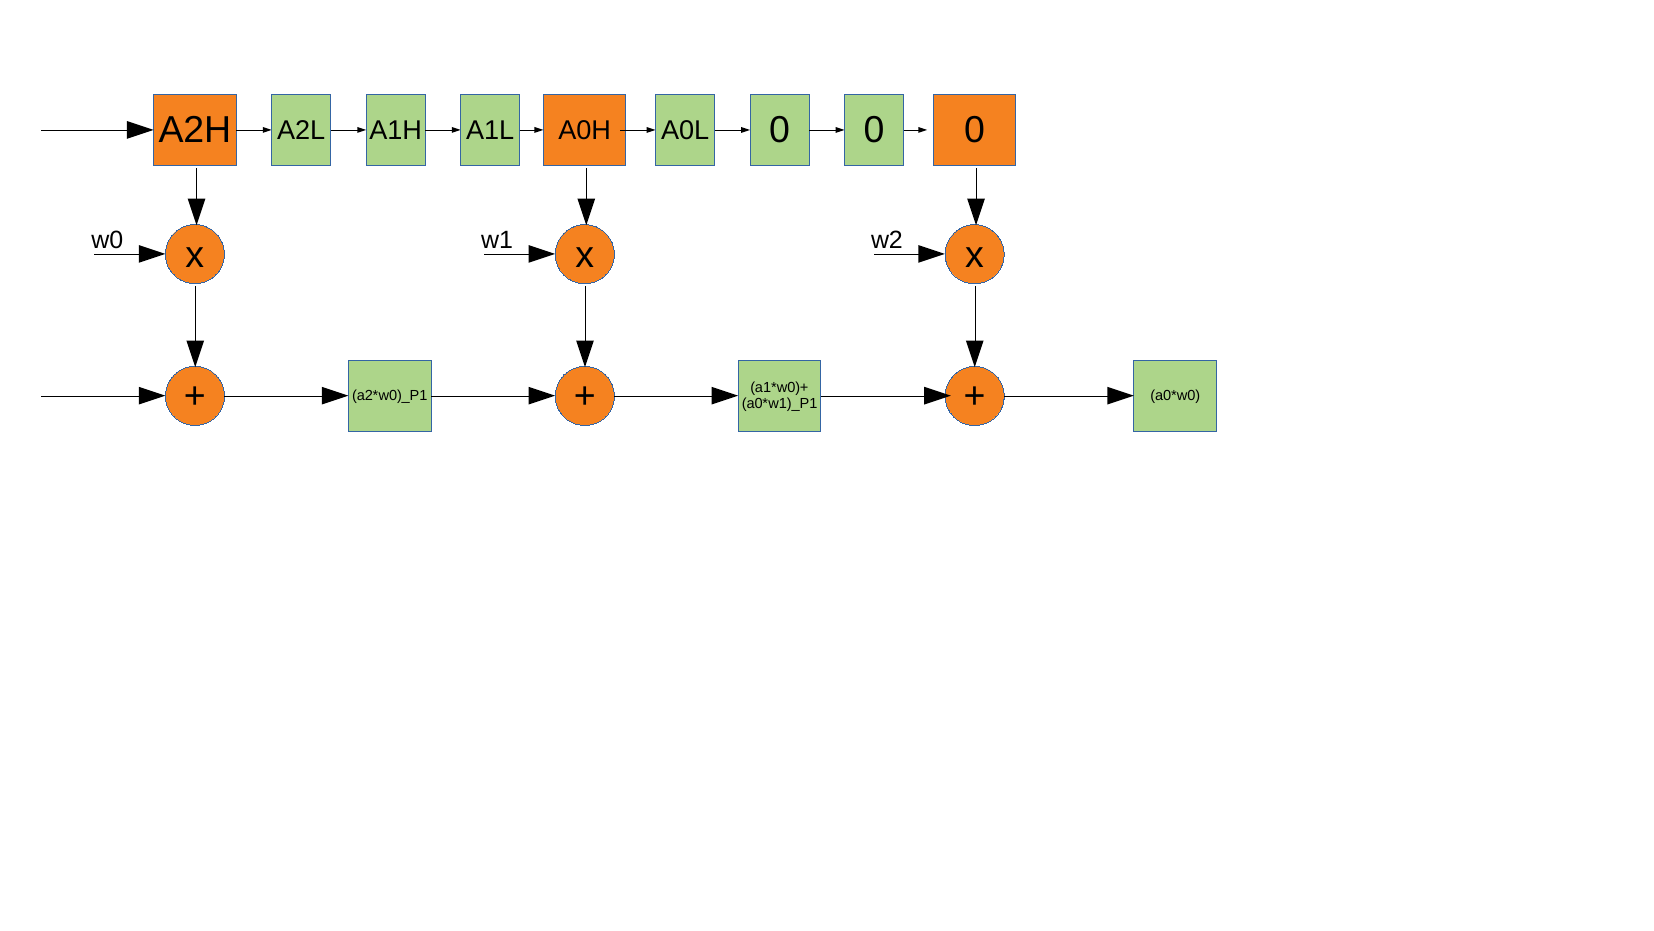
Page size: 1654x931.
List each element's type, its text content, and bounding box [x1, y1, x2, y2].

text_box (a1*w0)+ (a0*w1)_P1 [738, 360, 821, 432]
text_box 0 [933, 94, 1016, 166]
text_box w0 [76, 218, 139, 262]
text_box (a0*w0) [1133, 360, 1217, 432]
text_box + [945, 366, 1005, 426]
text_box A1H [366, 94, 426, 166]
text_box A2H [153, 94, 237, 166]
text_box (a2*w0)_P1 [348, 360, 432, 432]
text_box A0L [655, 94, 715, 166]
text_box x [555, 224, 615, 284]
text_box w2 [856, 218, 918, 262]
text_box x [165, 224, 225, 284]
text_box w1 [466, 218, 529, 262]
text_box A2L [271, 94, 331, 166]
text_box x [945, 224, 1005, 284]
text_box A0H [543, 94, 626, 166]
text_box + [555, 366, 615, 426]
text_box A1L [460, 94, 520, 166]
text_box 0 [750, 94, 810, 166]
text_box 0 [844, 94, 904, 166]
text_box + [165, 366, 225, 426]
